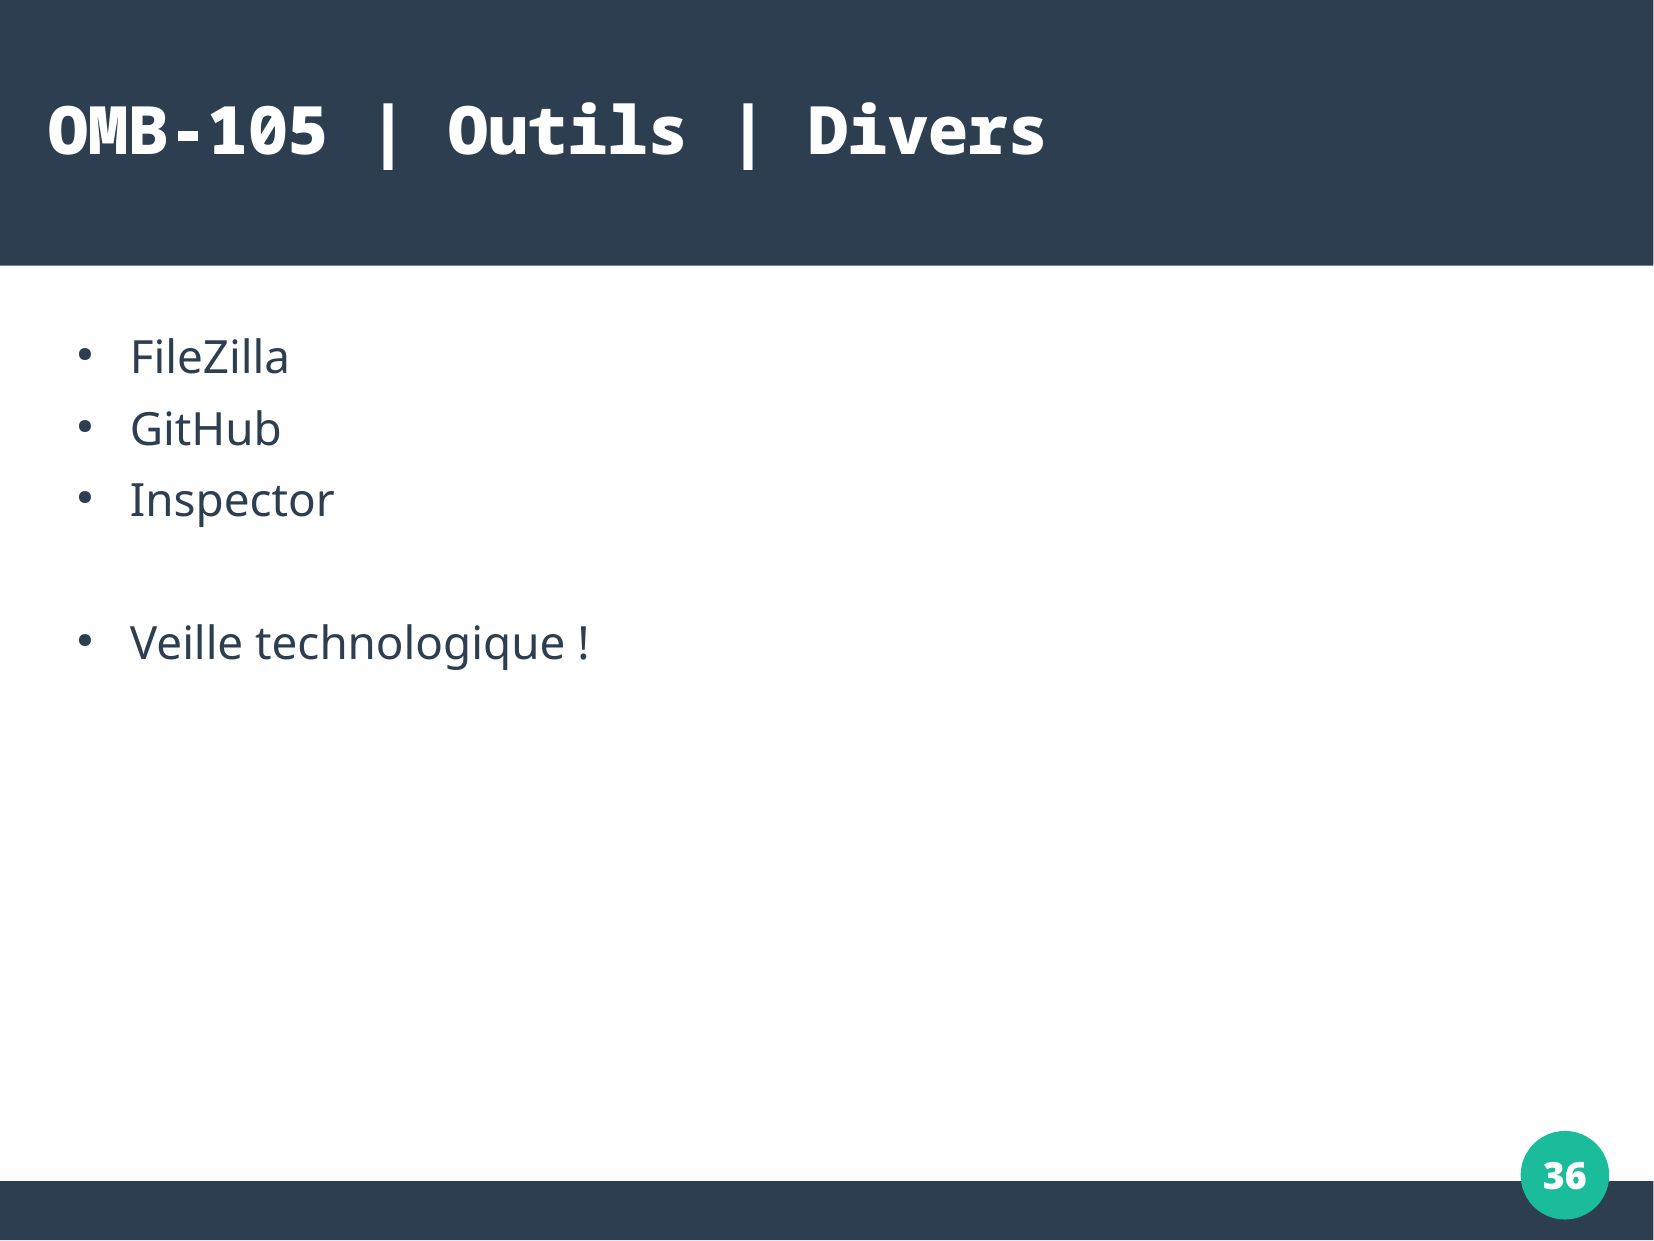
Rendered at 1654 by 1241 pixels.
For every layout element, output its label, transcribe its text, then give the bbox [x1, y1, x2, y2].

list FileZilla GitHub Inspector Veille technologique ! [59, 324, 1576, 1152]
title OMB-105 | Outils | Divers [49, 50, 1585, 208]
